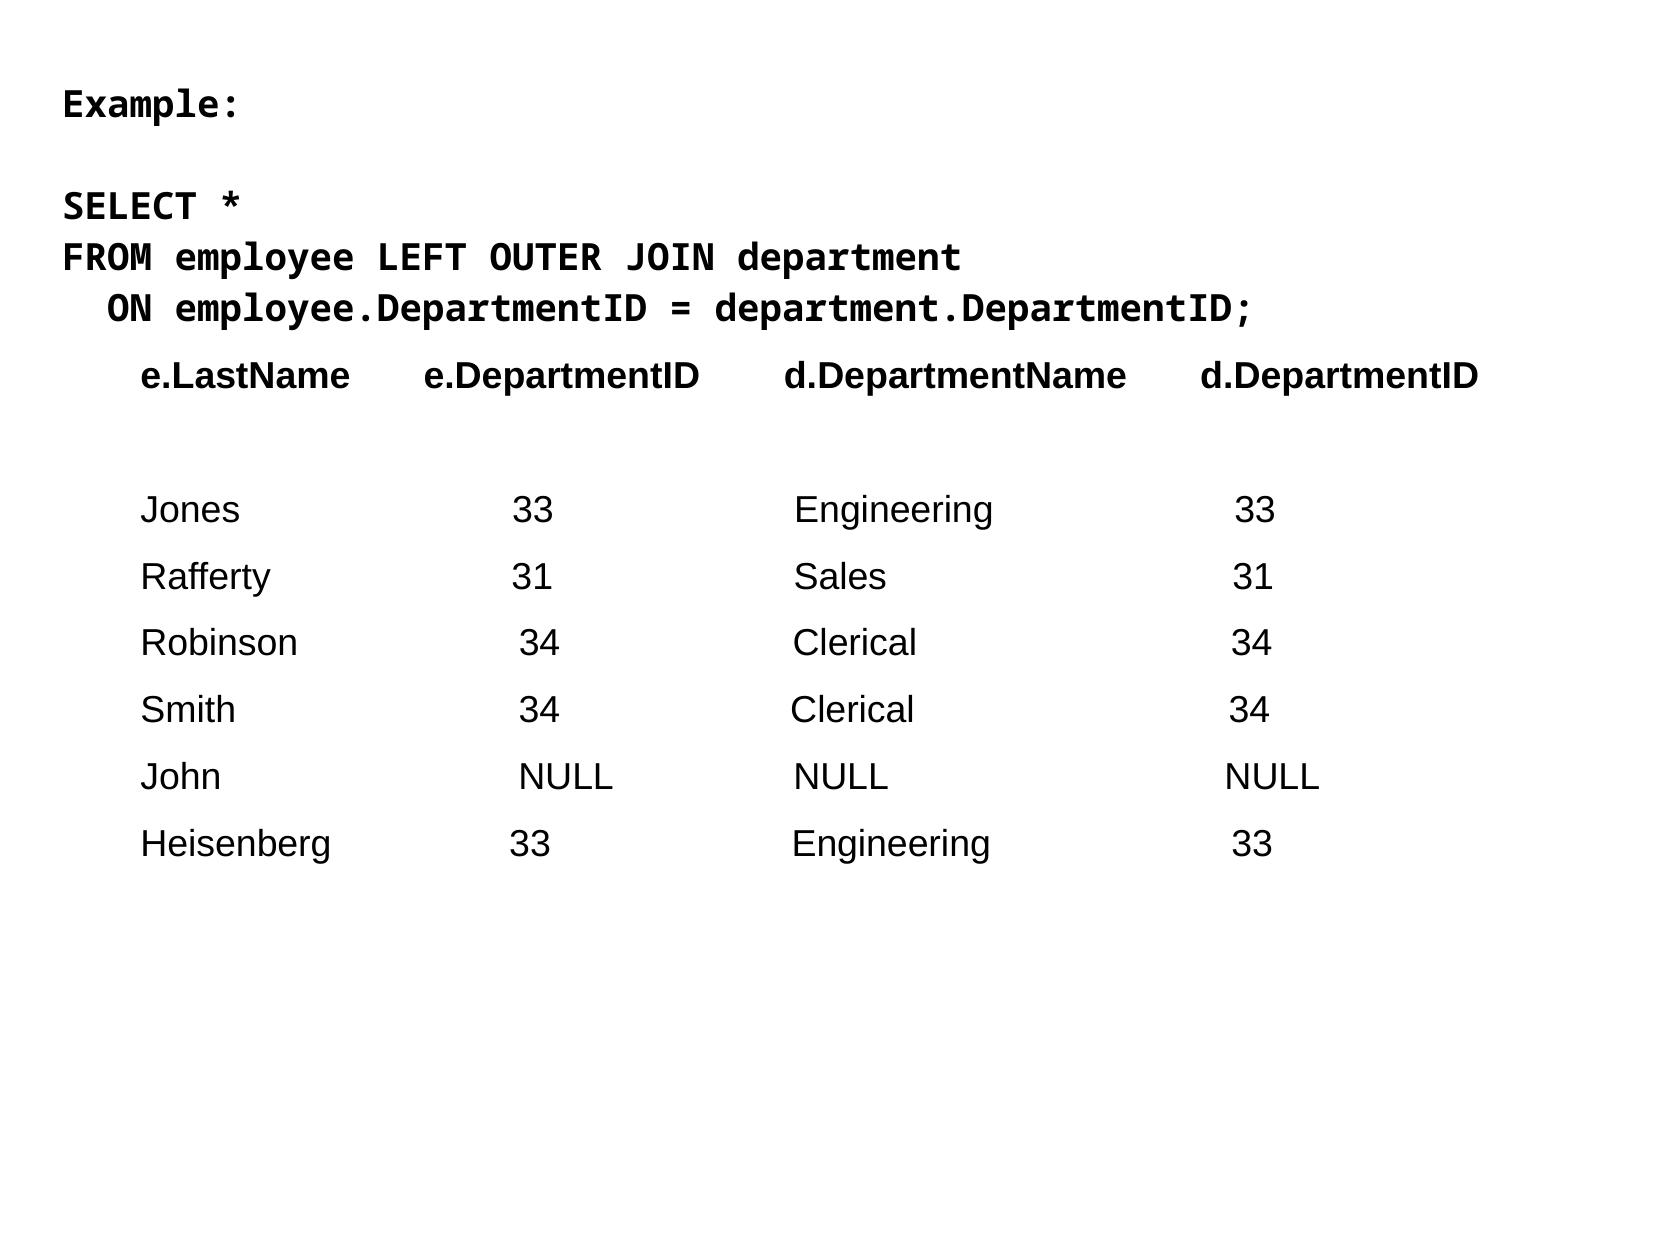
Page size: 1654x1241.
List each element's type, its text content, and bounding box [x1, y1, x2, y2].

text_box Example: SELECT * FROM employee LEFT OUTER JOIN department ON employee.DepartmentID = department.DepartmentID; [47, 70, 1619, 343]
text_box e.LastName e.DepartmentID d.DepartmentName d.DepartmentID Jones 33 Engineering 33 Rafferty 31 Sales 31 Robinson 34 Clerical 34 Smith 34 Clerical 34 John NULL NULL NULL Heisenberg 33 Engineering 33 [125, 347, 1496, 1006]
